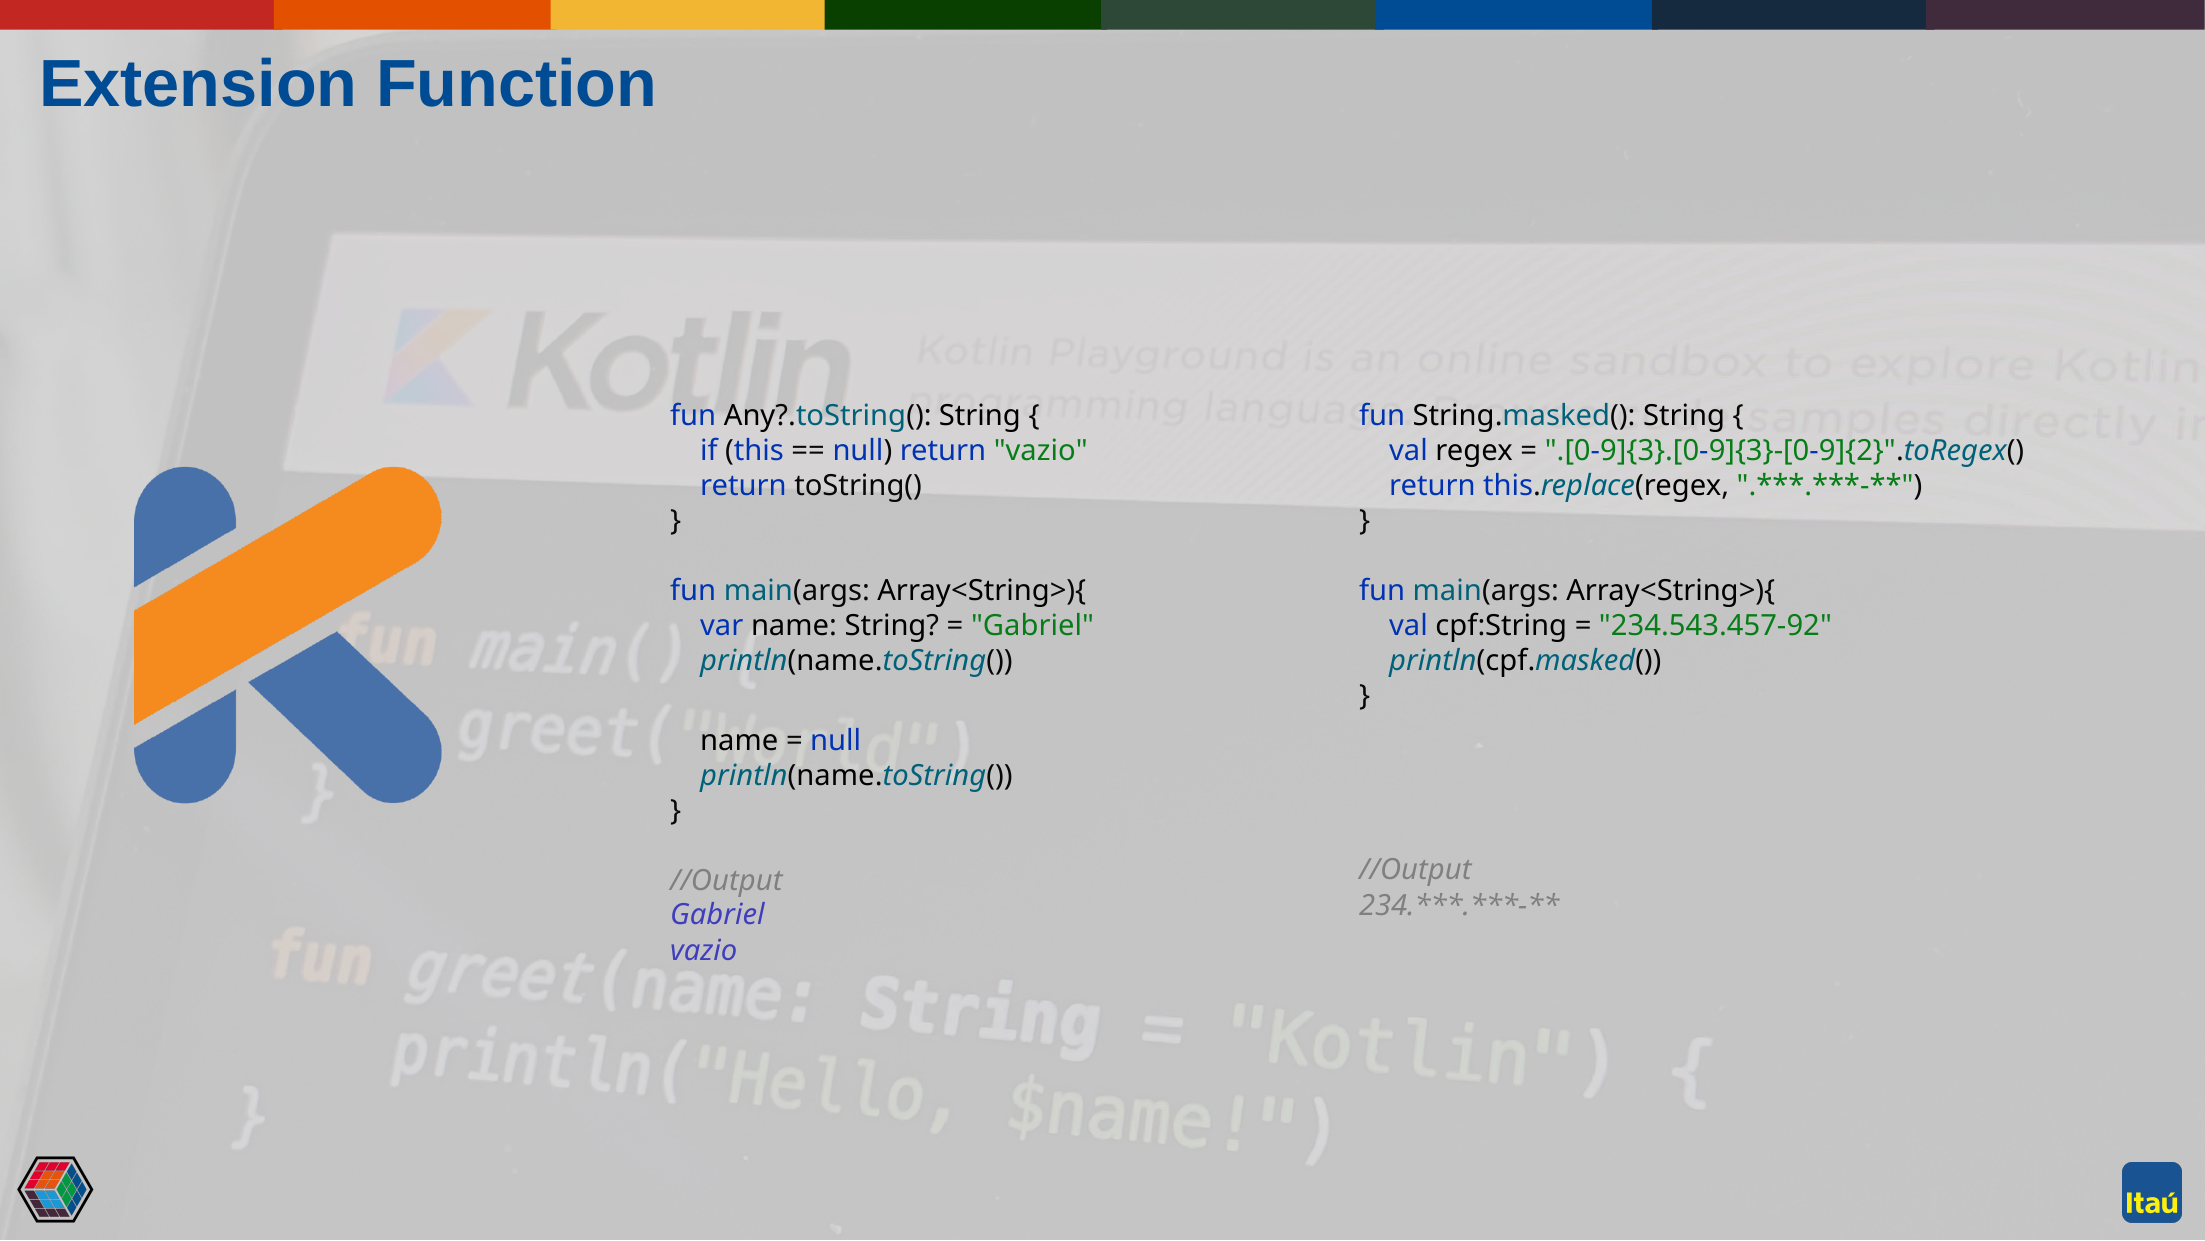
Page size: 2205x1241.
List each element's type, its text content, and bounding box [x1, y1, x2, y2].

text_box fun Any?.toString(): String { if (this == null) return "vazio" return toString() } fun main(args: Array<String>){ var name: String? = "Gabriel" println(name.toString()) name = null println(name.toString()) } //Output Gabriel vazio [655, 389, 1200, 978]
picture [129, 466, 446, 804]
text_box fun String.masked(): String { val regex = ".[0-9]{3}.[0-9]{3}-[0-9]{2}".toRegex() return this.replace(regex, ".***.***-**") } fun main(args: Array<String>){ val cpf:String = "234.543.457-92" println(cpf.masked()) } //Output 234.***.***-** [1344, 389, 2205, 965]
title Extension Function [39, 45, 2024, 122]
picture [2122, 1162, 2182, 1223]
picture [15, 1149, 95, 1229]
